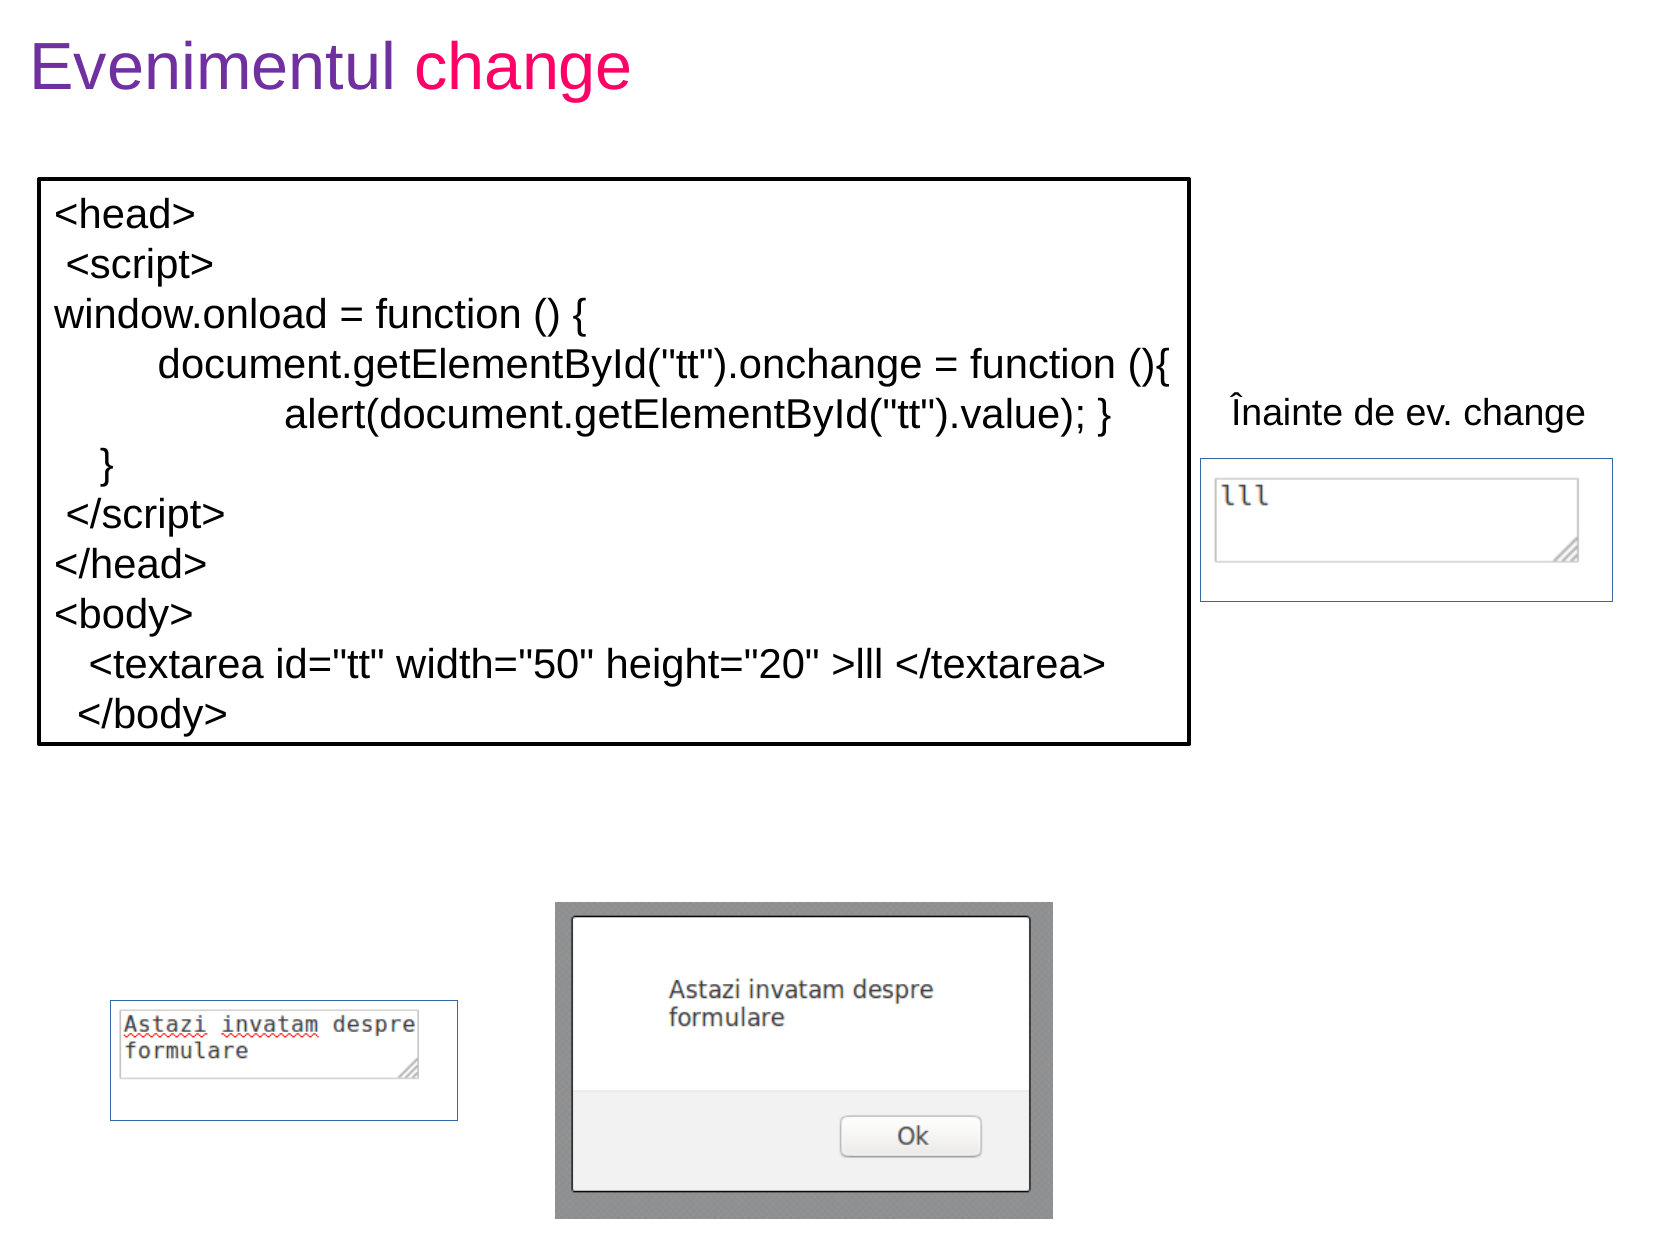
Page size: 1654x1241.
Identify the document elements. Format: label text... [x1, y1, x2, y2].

picture [1200, 458, 1613, 602]
text_box Înainte de ev. change [1216, 384, 1601, 442]
picture [555, 902, 1053, 1219]
picture [110, 1000, 458, 1121]
text_box Evenimentul change [14, 15, 1654, 701]
text_box <head> <script> window.onload = function () { document.getElementById("tt").onchange = function (){ alert(document.getElementById("tt").value); } } </script> </head> <body> <textarea id="tt" width="50" height="20" >lll </textarea> </body> [39, 179, 1190, 745]
